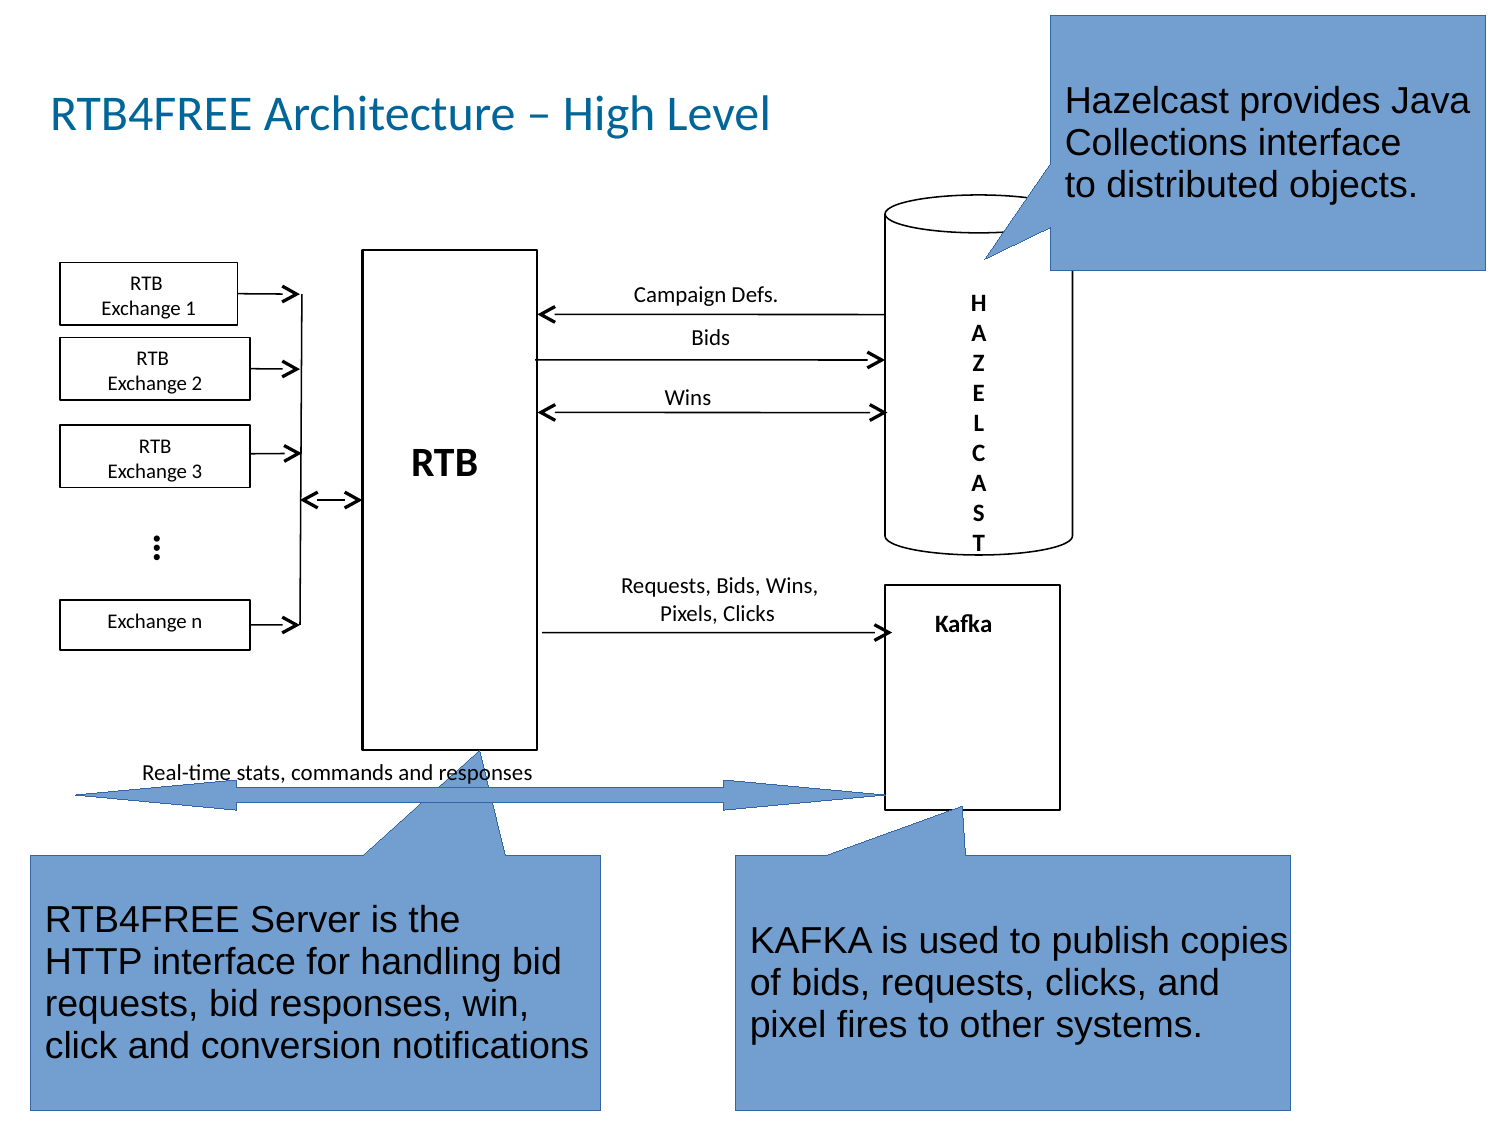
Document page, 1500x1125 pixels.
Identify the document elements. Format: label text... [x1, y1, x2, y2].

text_box RTB4FREE Architecture – High Level [49, 74, 1050, 145]
text_box Real-time stats, commands and responses [60, 750, 616, 793]
text_box RTB4FREE Server is the HTTP interface for handling bid requests, bid responses, win, click and conversion notifications [30, 803, 601, 1111]
text_box RTB Exchange 1 [60, 262, 238, 325]
text_box Exchange n [60, 600, 250, 650]
text_box RTB Exchange 3 [60, 424, 250, 488]
text_box KAFKA is used to publish copies of bids, requests, clicks, and pixel fires to other systems. [735, 806, 1291, 1111]
text_box Kafka [885, 600, 1043, 645]
text_box [75, 780, 886, 811]
text_box … [138, 518, 204, 579]
text_box RTB [375, 427, 515, 493]
text_box Hazelcast provides Java Collections interface to distributed objects. [984, 15, 1486, 271]
text_box Bids [676, 316, 745, 358]
text_box Wins [649, 375, 727, 418]
text_box H A Z E L C A S T [885, 217, 1073, 555]
text_box RTB Exchange 2 [60, 337, 250, 400]
text_box Requests, Bids, Wins, Pixels, Clicks [570, 563, 871, 634]
text_box Campaign Defs. [619, 272, 794, 315]
